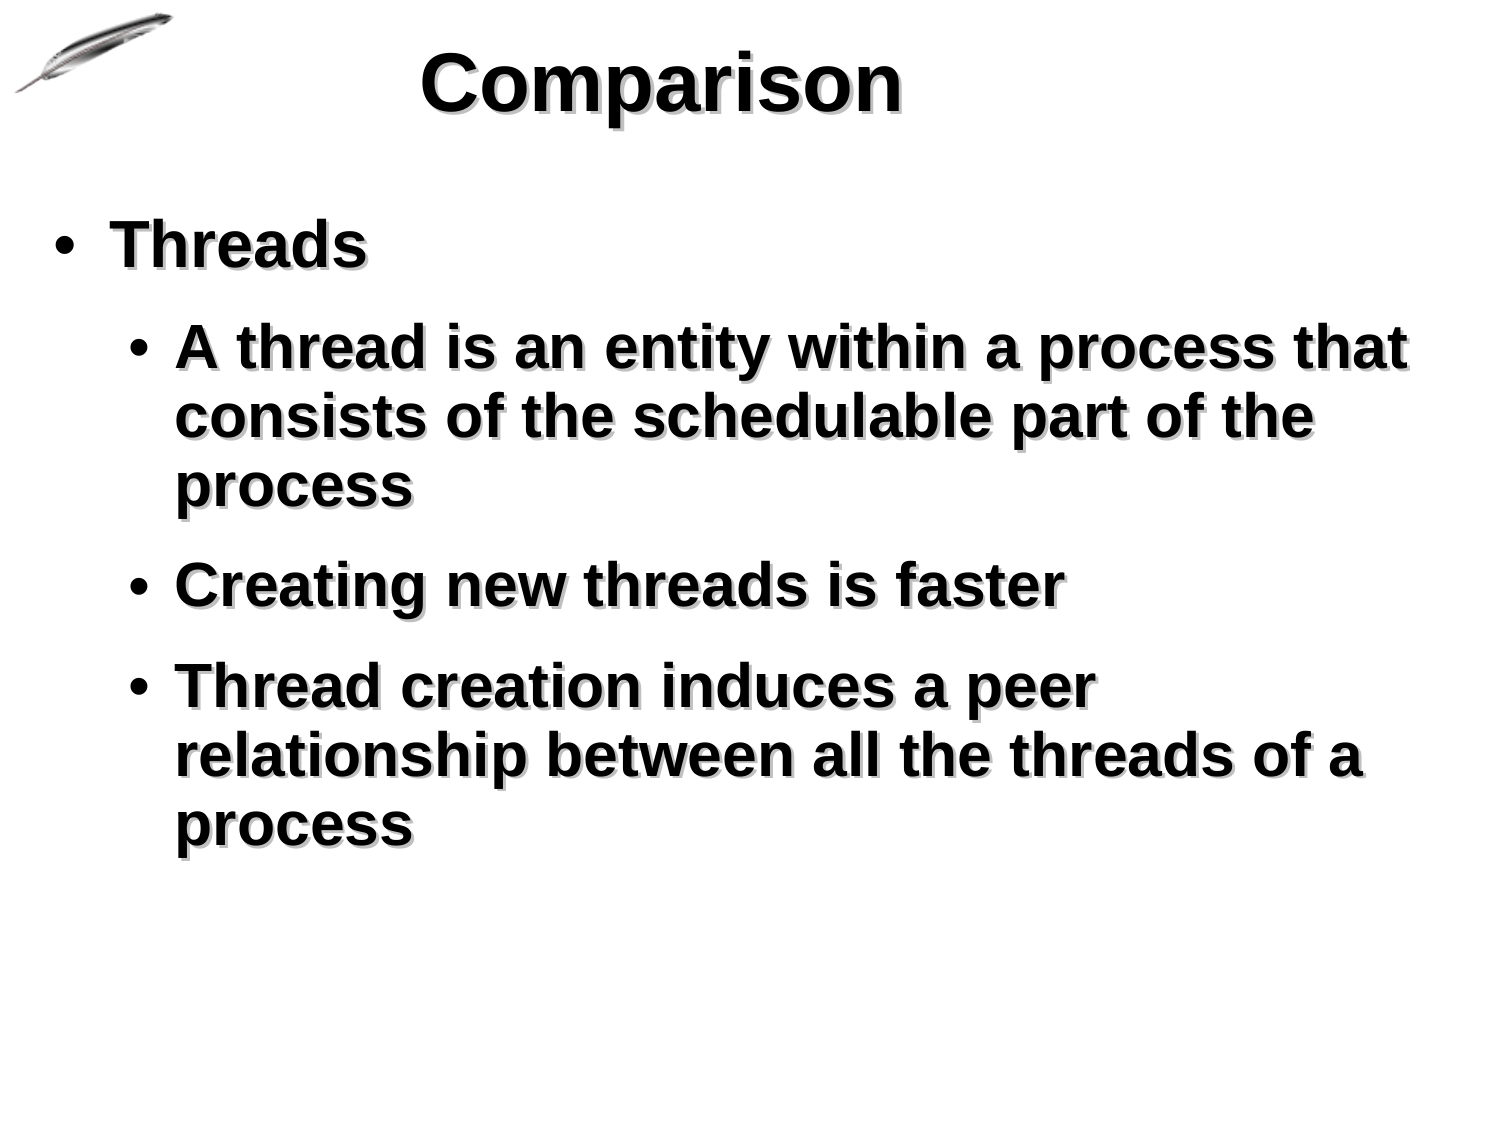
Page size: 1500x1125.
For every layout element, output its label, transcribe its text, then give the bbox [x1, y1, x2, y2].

list Threads A thread is an entity within a process that consists of the schedulable part of the process Creating new threads is faster Thread creation induces a peer relationship between all the threads of a process [53, 207, 1447, 1084]
picture [11, 11, 179, 95]
title Comparison [419, 0, 1459, 176]
